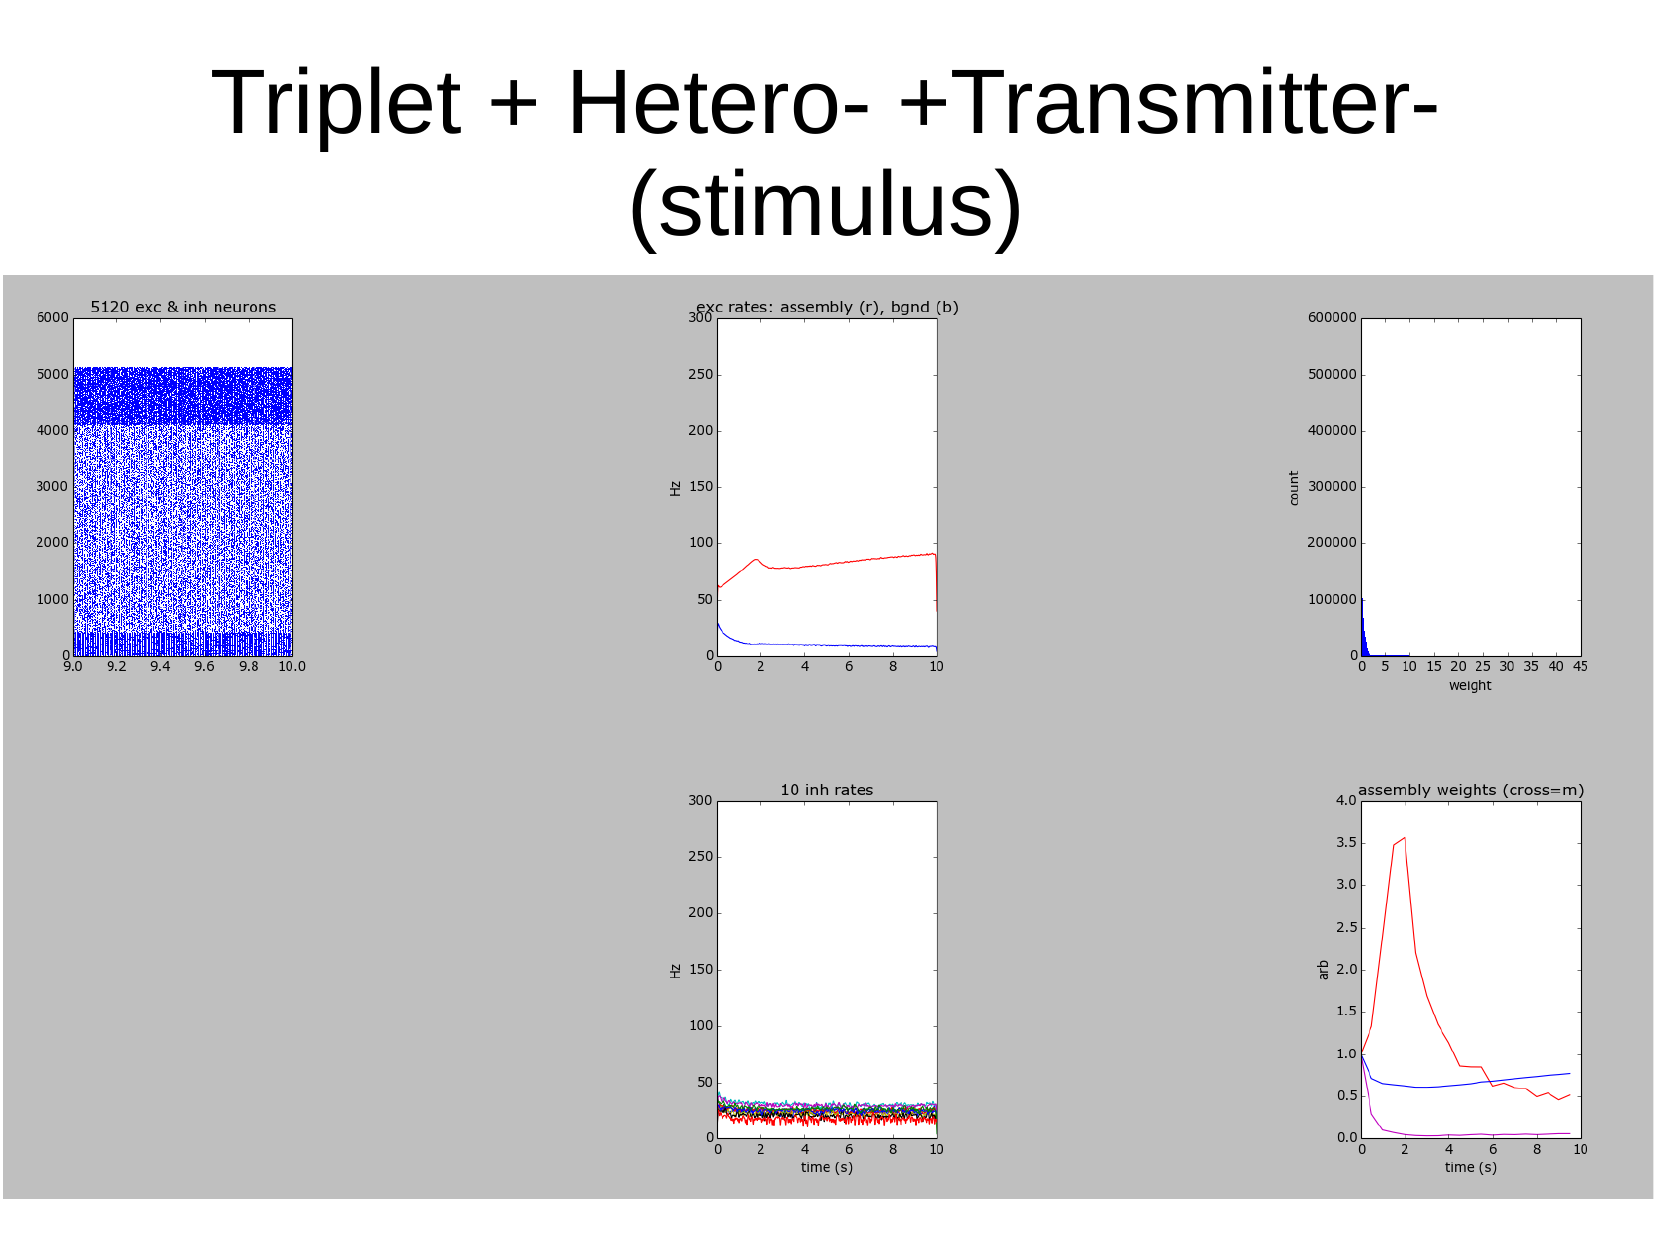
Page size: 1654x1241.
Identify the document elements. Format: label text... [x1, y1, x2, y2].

title Triplet + Hetero- +Transmitter- (stimulus) [82, 49, 1571, 257]
picture [3, 275, 1654, 1199]
